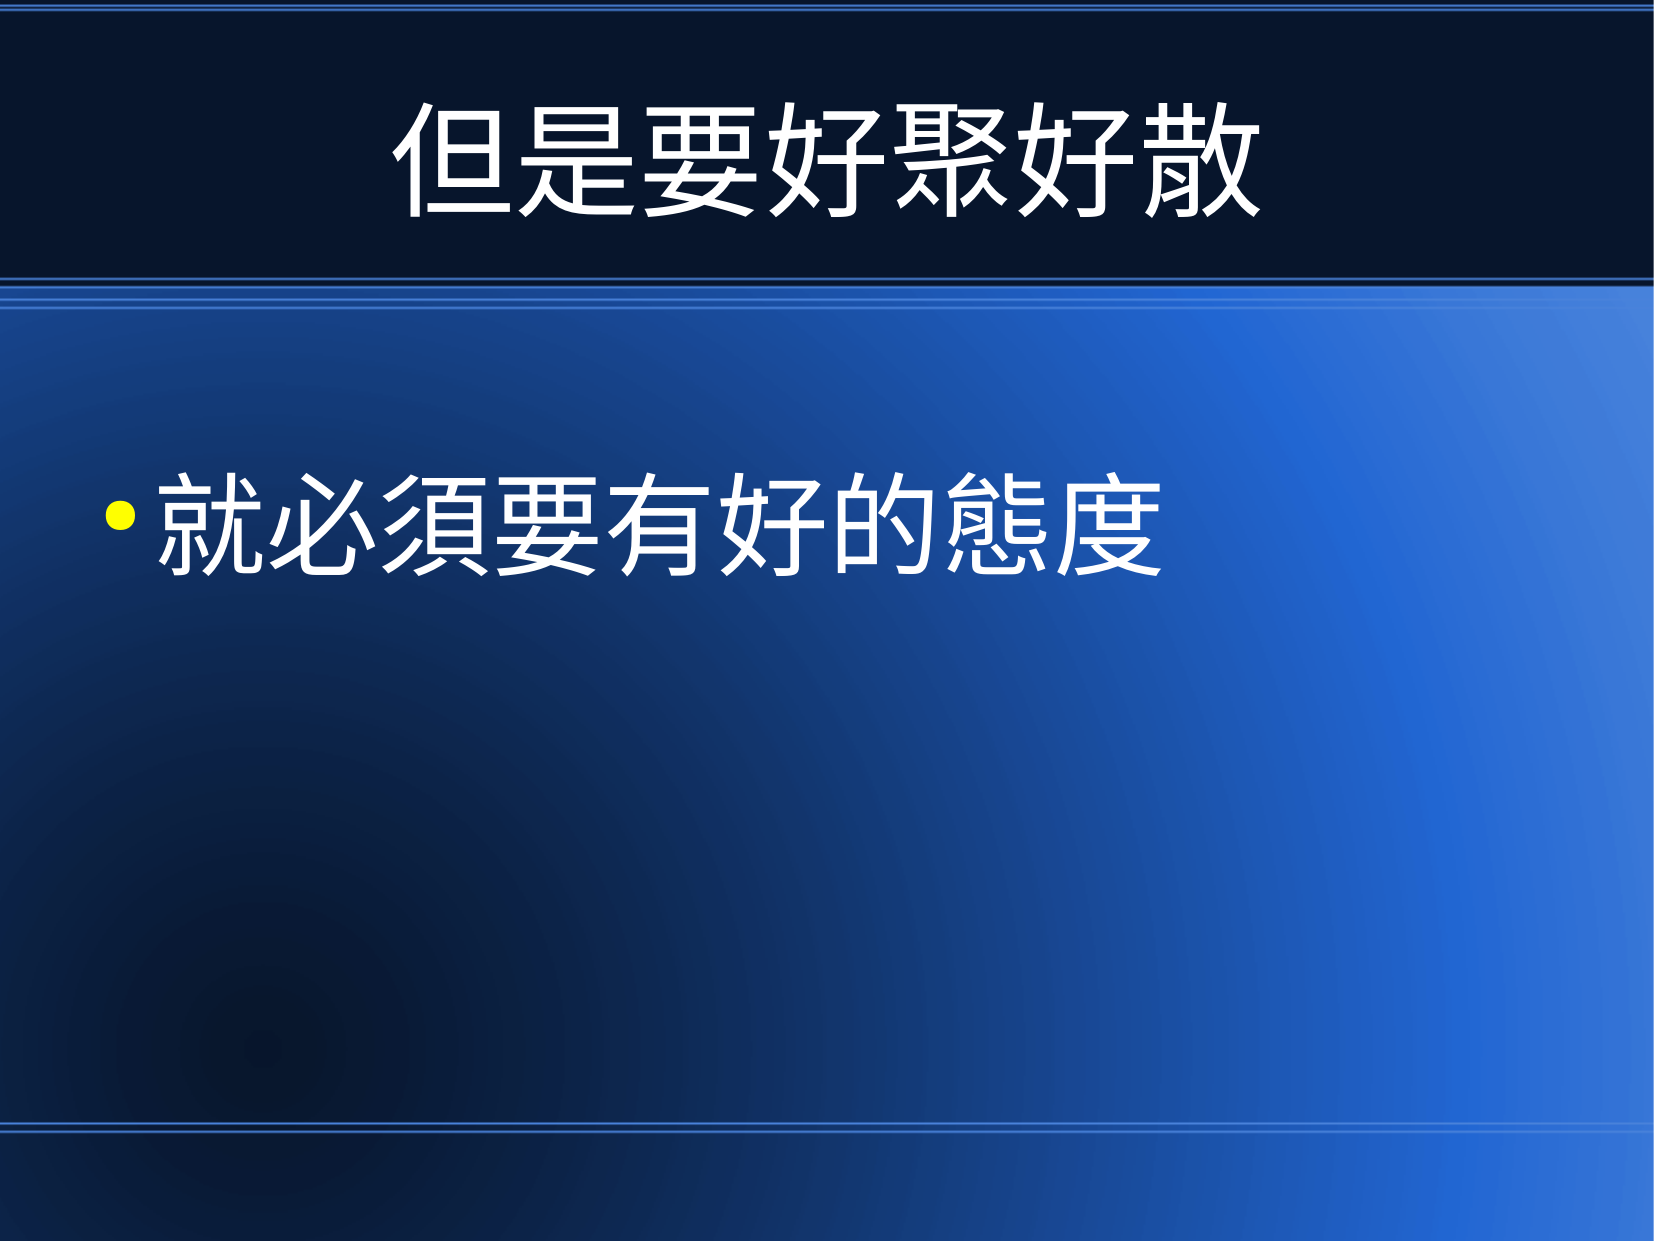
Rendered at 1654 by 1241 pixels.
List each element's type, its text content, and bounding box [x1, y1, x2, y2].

list 就必須要有好的態度 [82, 355, 1571, 1241]
picture [0, 0, 1654, 1241]
title 但是要好聚好散 [82, 49, 1571, 257]
